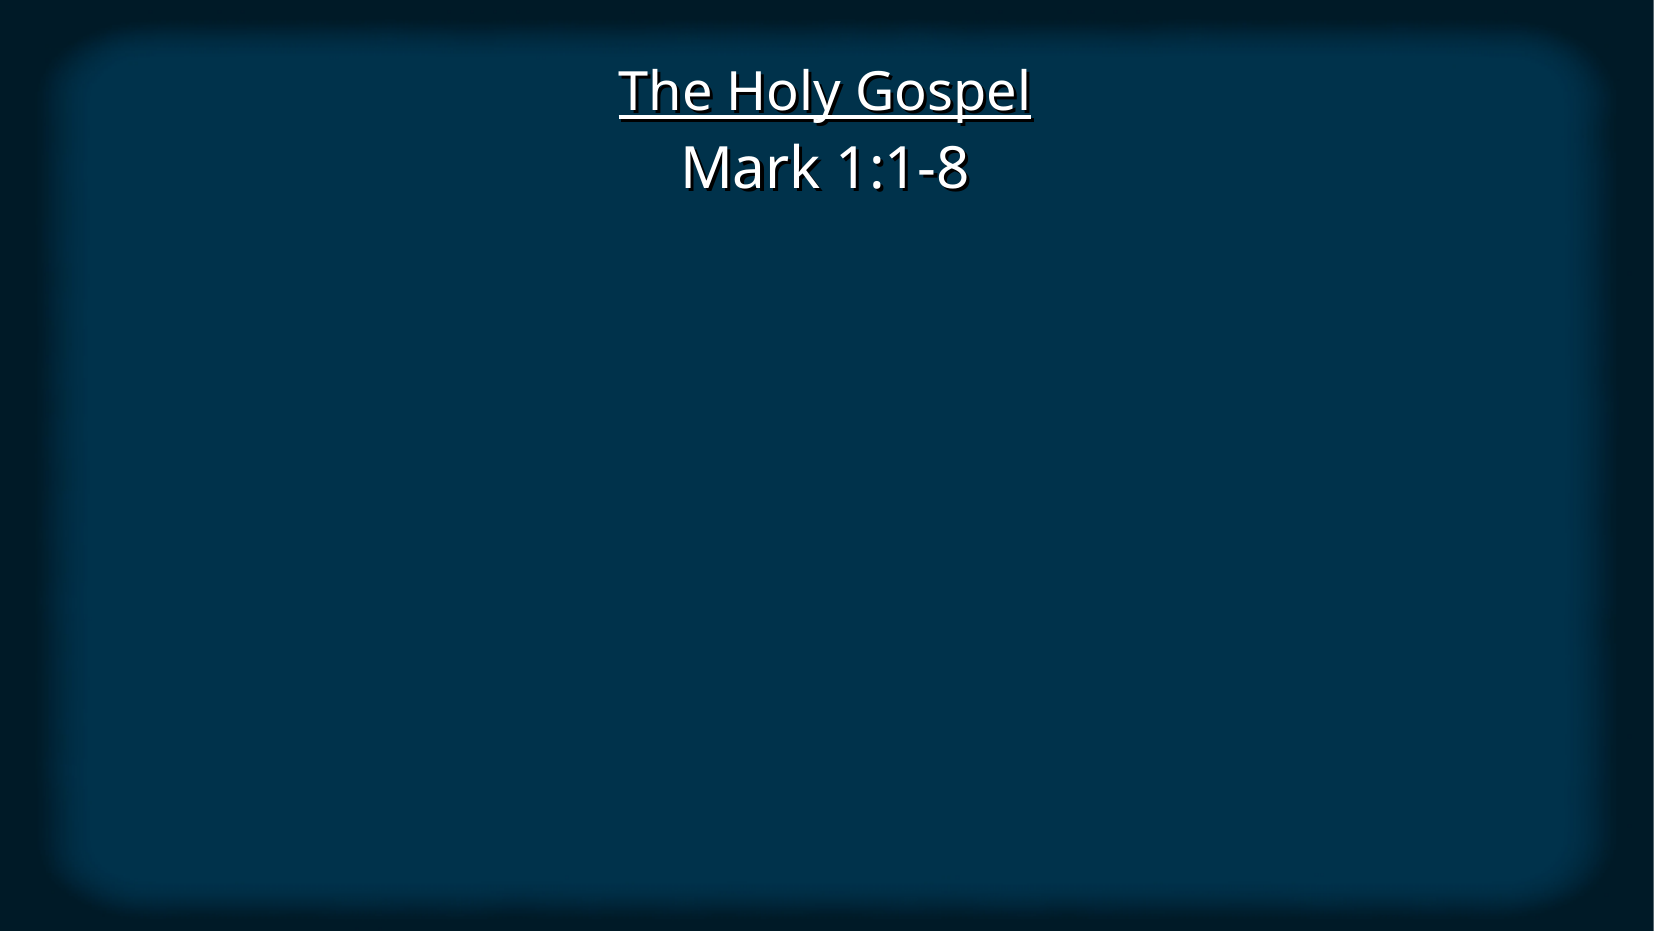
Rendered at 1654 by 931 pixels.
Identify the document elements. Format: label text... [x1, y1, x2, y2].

picture [0, 0, 1654, 931]
text_box The Holy Gospel Mark 1:1-8 [60, 45, 1591, 209]
